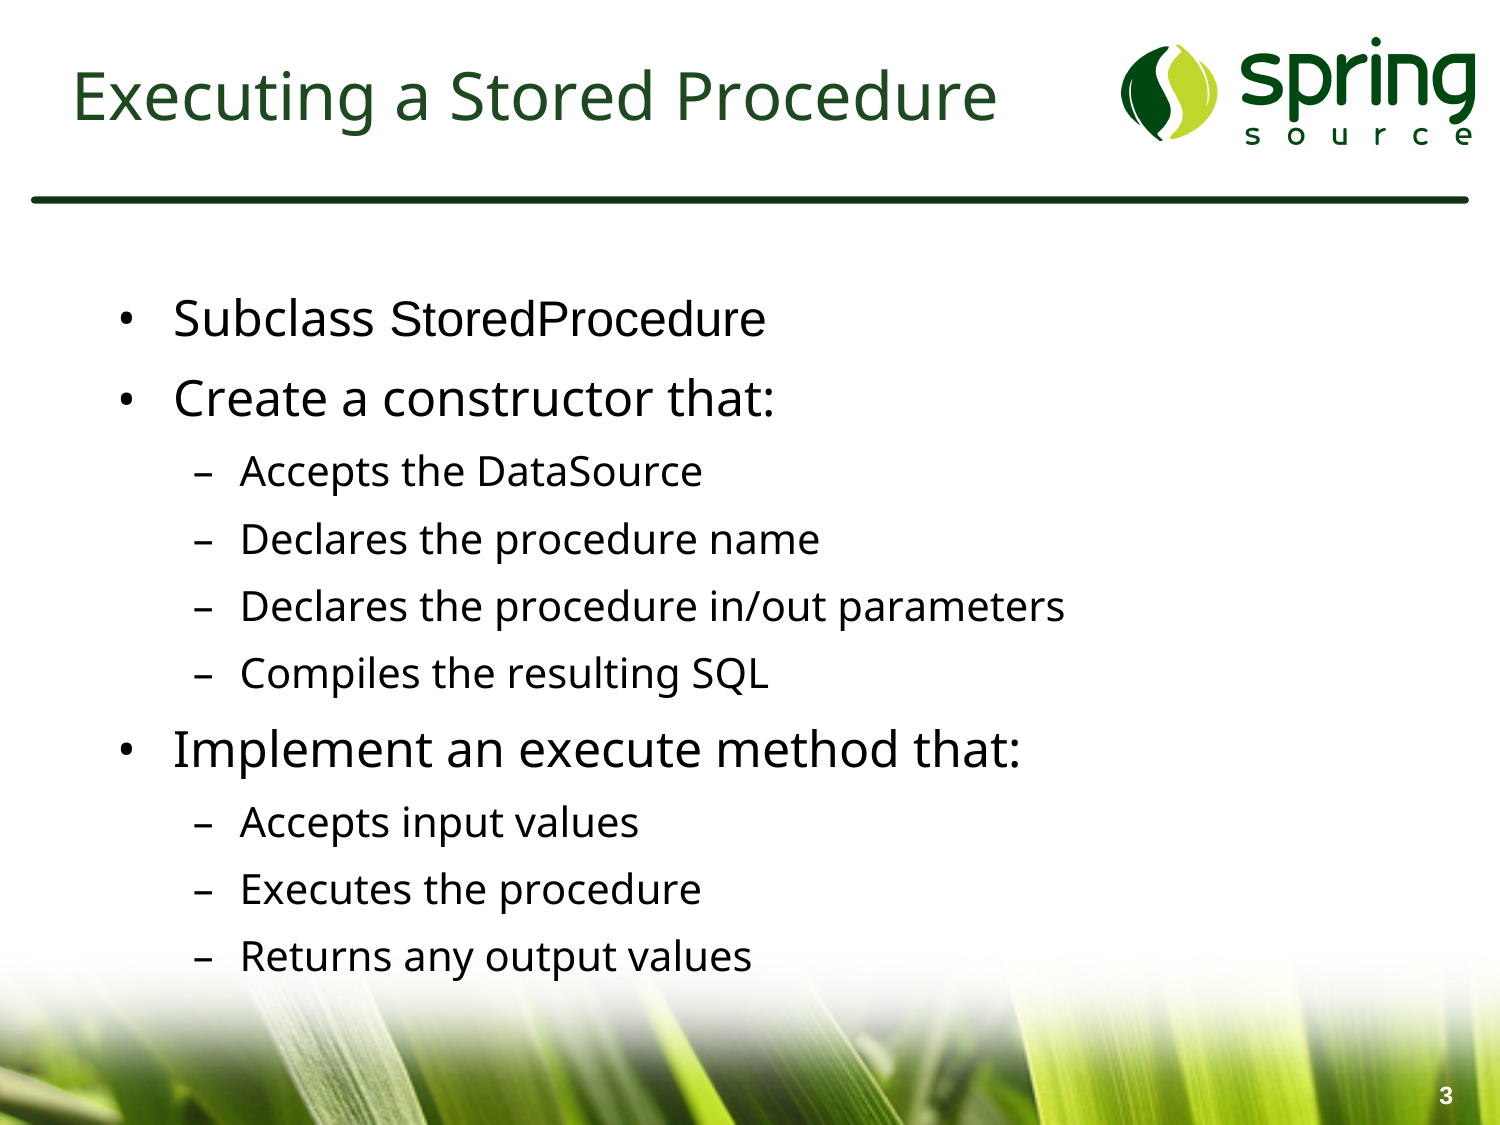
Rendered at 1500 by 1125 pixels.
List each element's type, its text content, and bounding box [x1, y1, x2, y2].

picture [247, 944, 258, 956]
list Subclass StoredProcedure Create a constructor that: Accepts the DataSource Declares the procedure name Declares the procedure in/out parameters Compiles the resulting SQL Implement an execute method that: Accepts input values Executes the procedure Returns any output values [103, 275, 1394, 938]
picture [1121, 37, 1475, 145]
title Executing a Stored Procedure [56, 13, 1089, 176]
picture [0, 944, 1500, 1125]
